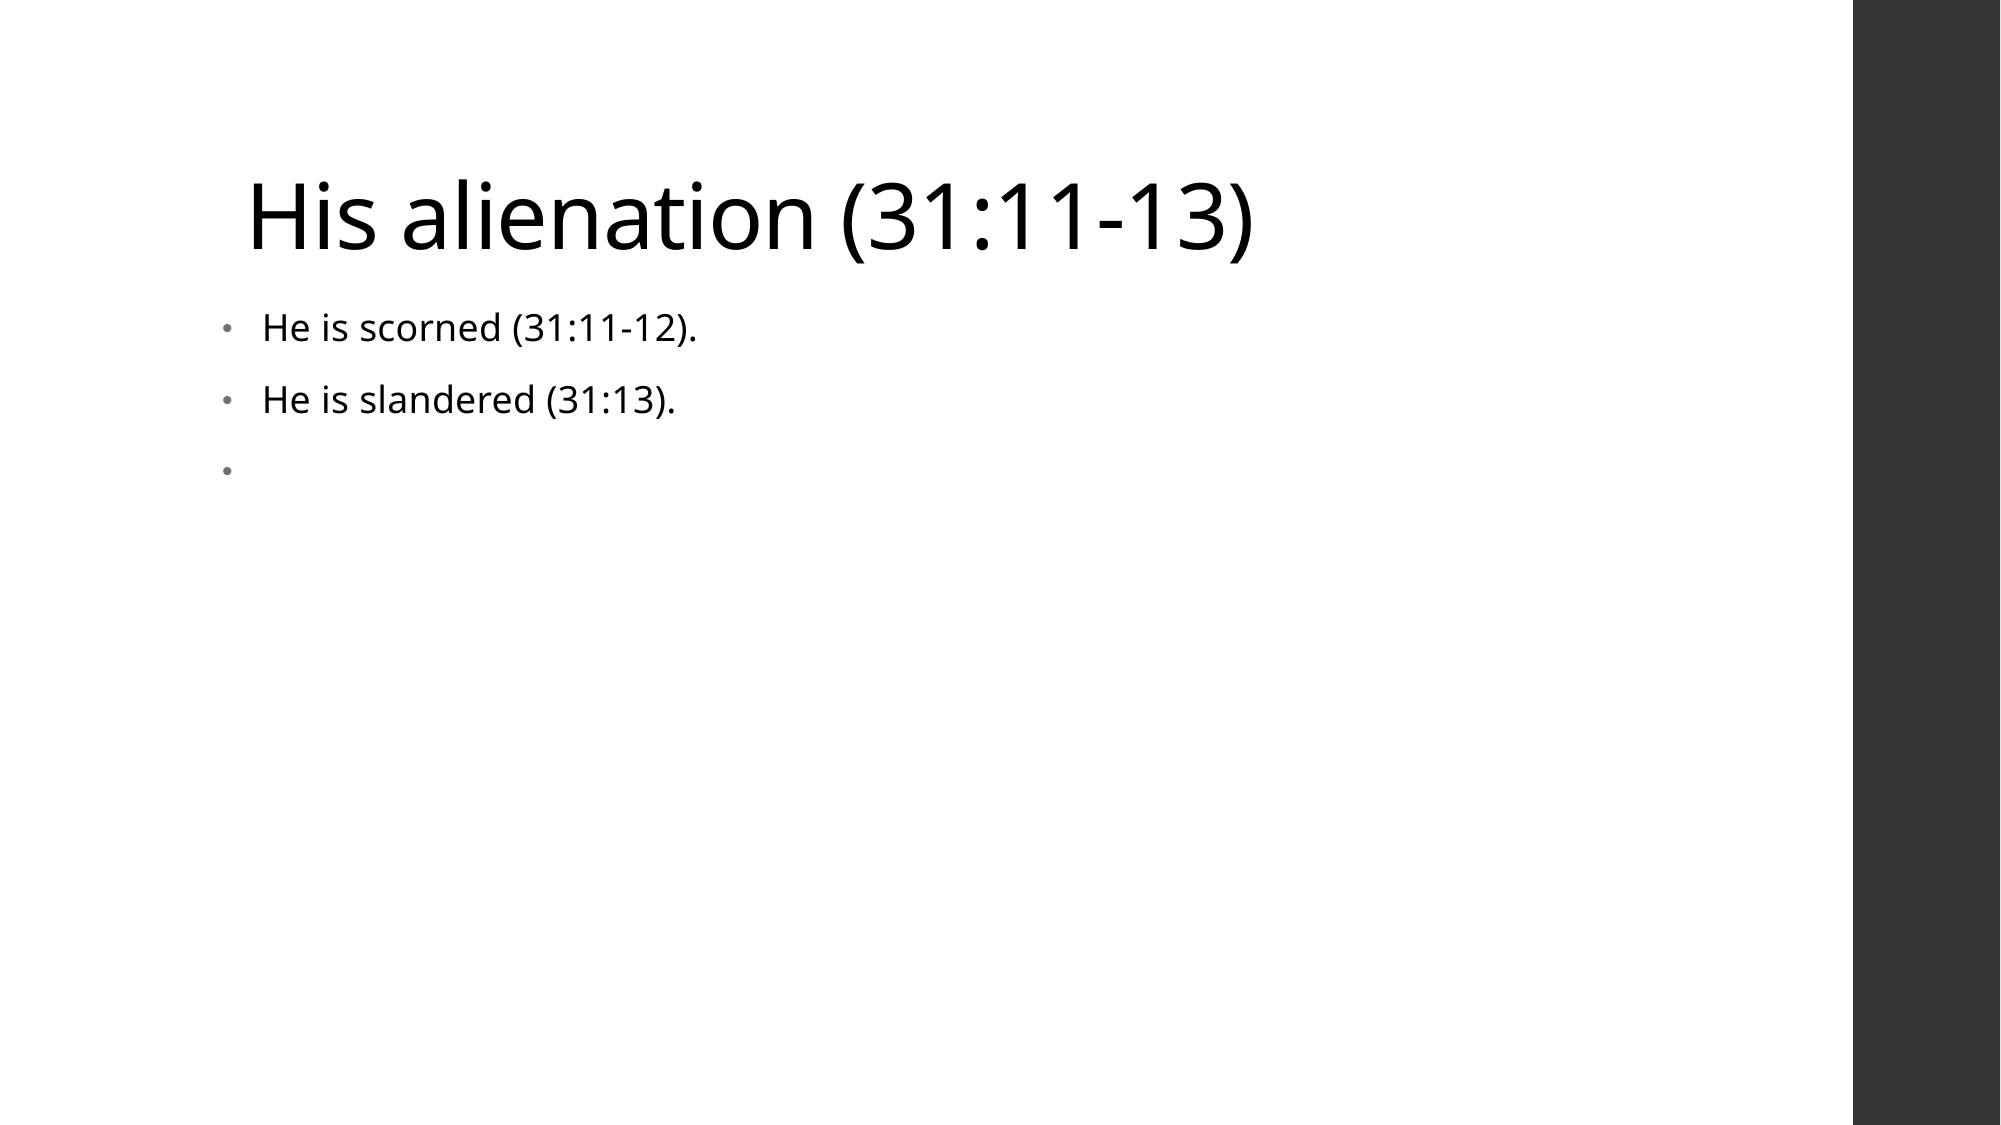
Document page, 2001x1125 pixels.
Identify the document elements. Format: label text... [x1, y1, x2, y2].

title His alienation (31:11-13) [206, 60, 1797, 278]
list He is scorned (31:11-12). He is slandered (31:13). [206, 299, 1617, 1014]
